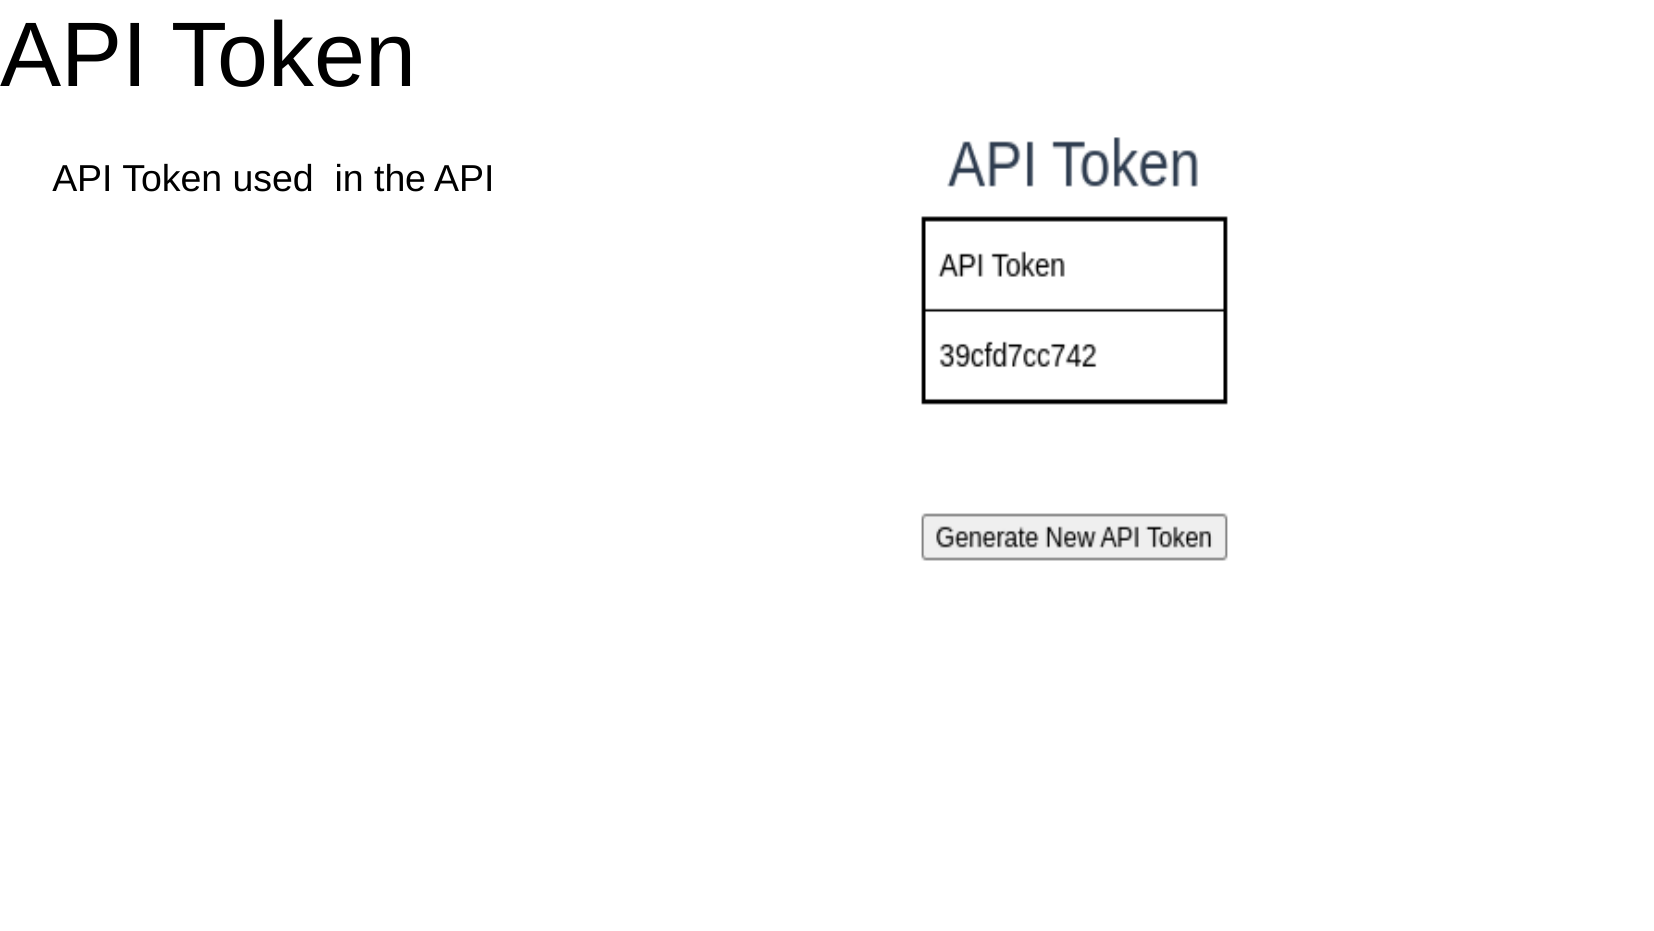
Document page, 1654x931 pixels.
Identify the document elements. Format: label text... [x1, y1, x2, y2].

title API Token [0, 0, 451, 113]
picture [750, 103, 1472, 751]
text_box API Token used in the API [37, 150, 713, 207]
